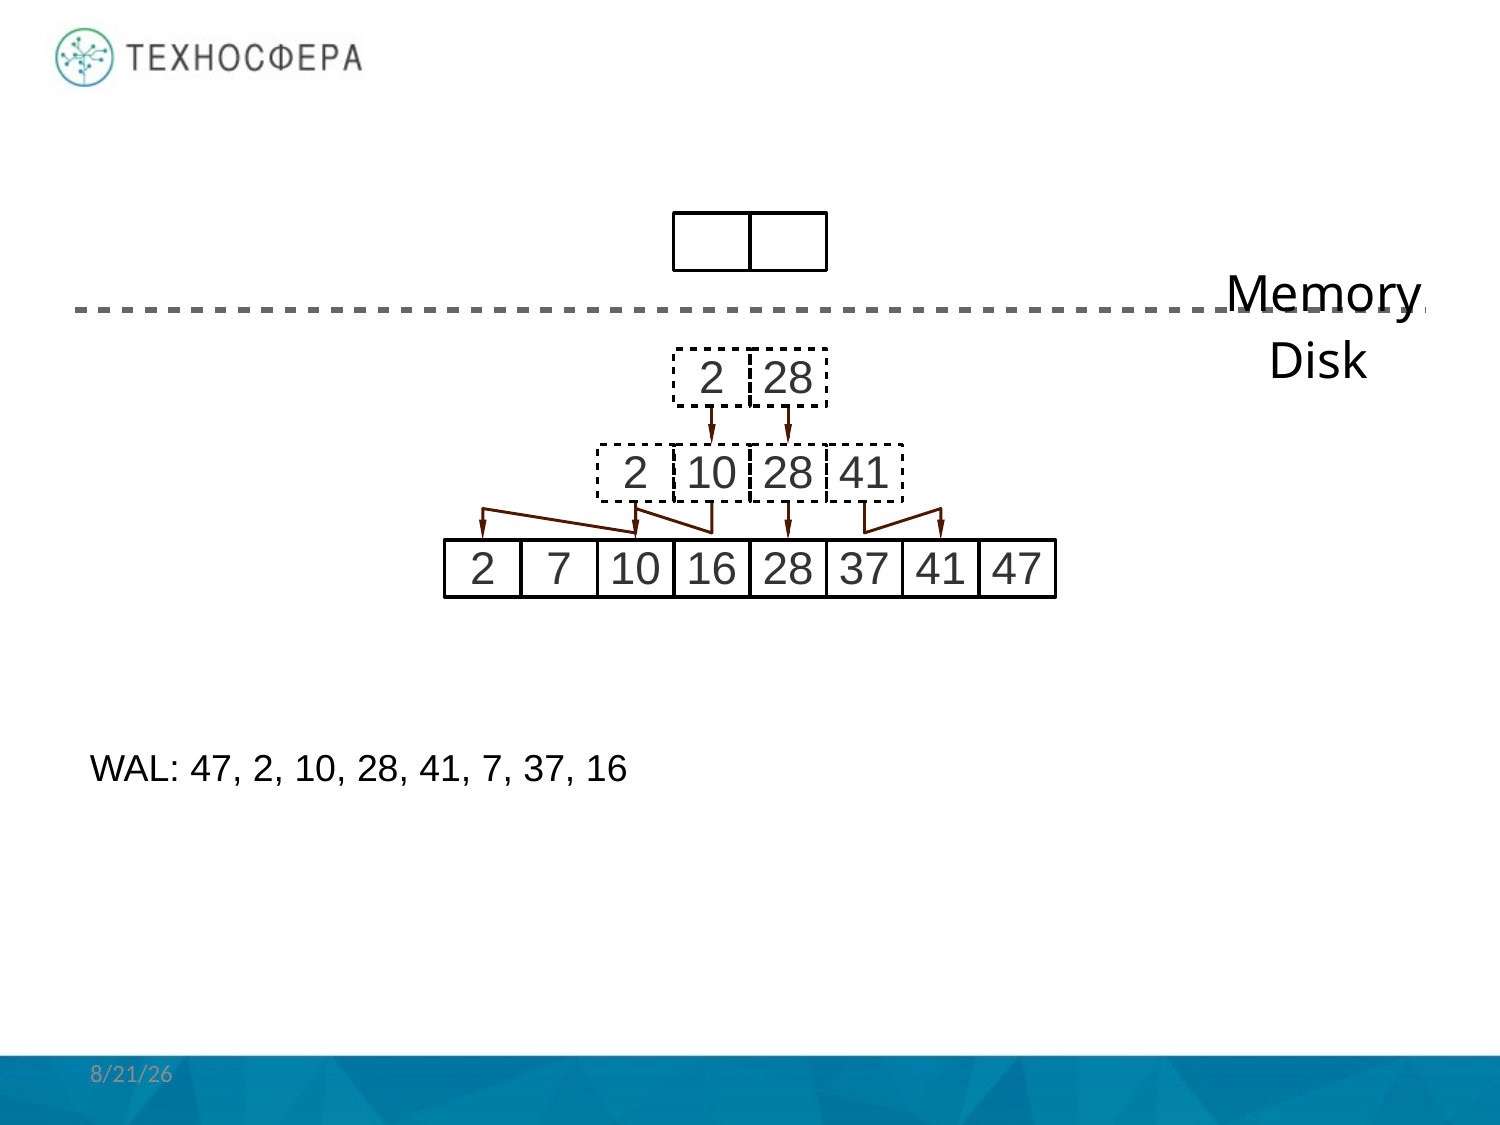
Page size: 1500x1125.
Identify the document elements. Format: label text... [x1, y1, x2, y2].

text_box 10 [597, 539, 673, 598]
text_box 2 [597, 444, 673, 502]
text_box 37 [826, 539, 902, 598]
text_box 41 [826, 444, 903, 502]
text_box 10 [673, 444, 750, 502]
text_box 2 [673, 348, 750, 407]
picture [0, 0, 1500, 1057]
text_box Disk [1253, 317, 1392, 394]
text_box 28 [750, 348, 827, 407]
text_box Memory [1210, 250, 1443, 327]
text_box 28 [750, 539, 826, 598]
text_box 28 [750, 444, 826, 502]
text_box WAL: 47, 2, 10, 28, 41, 7, 37, 16 [75, 740, 1361, 797]
text_box 41 [902, 539, 979, 598]
text_box 2 [444, 539, 520, 598]
text_box 16 [673, 539, 750, 598]
text_box 47 [979, 539, 1056, 598]
text_box 7 [520, 539, 597, 598]
